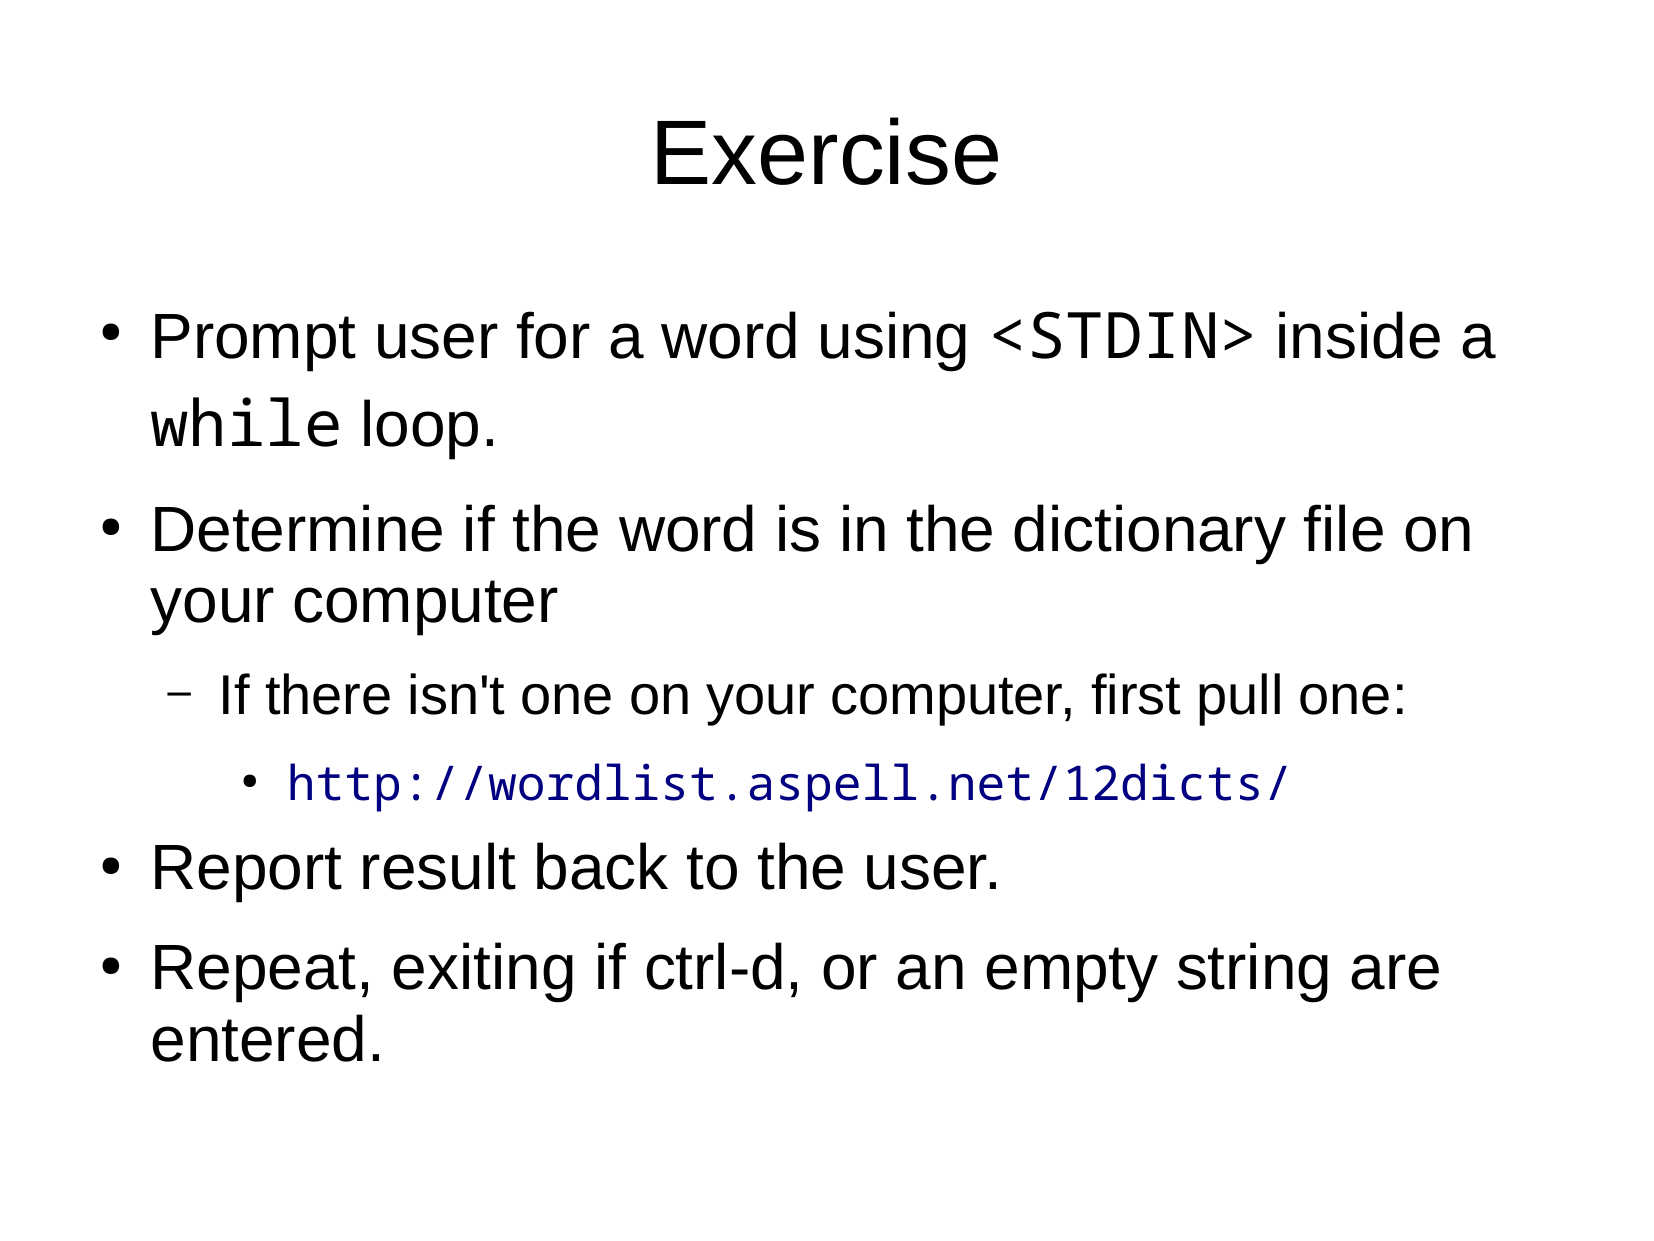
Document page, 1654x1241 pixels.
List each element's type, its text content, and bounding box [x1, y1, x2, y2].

title Exercise [82, 49, 1571, 257]
list Prompt user for a word using <STDIN> inside a while loop. Determine if the word is in the dictionary file on your computer If there isn't one on your computer, first pull one: http://wordlist.aspell.net/12dicts/ Report result back to the user. Repeat, exiting if ctrl-d, or an empty string are entered. [82, 290, 1571, 1081]
